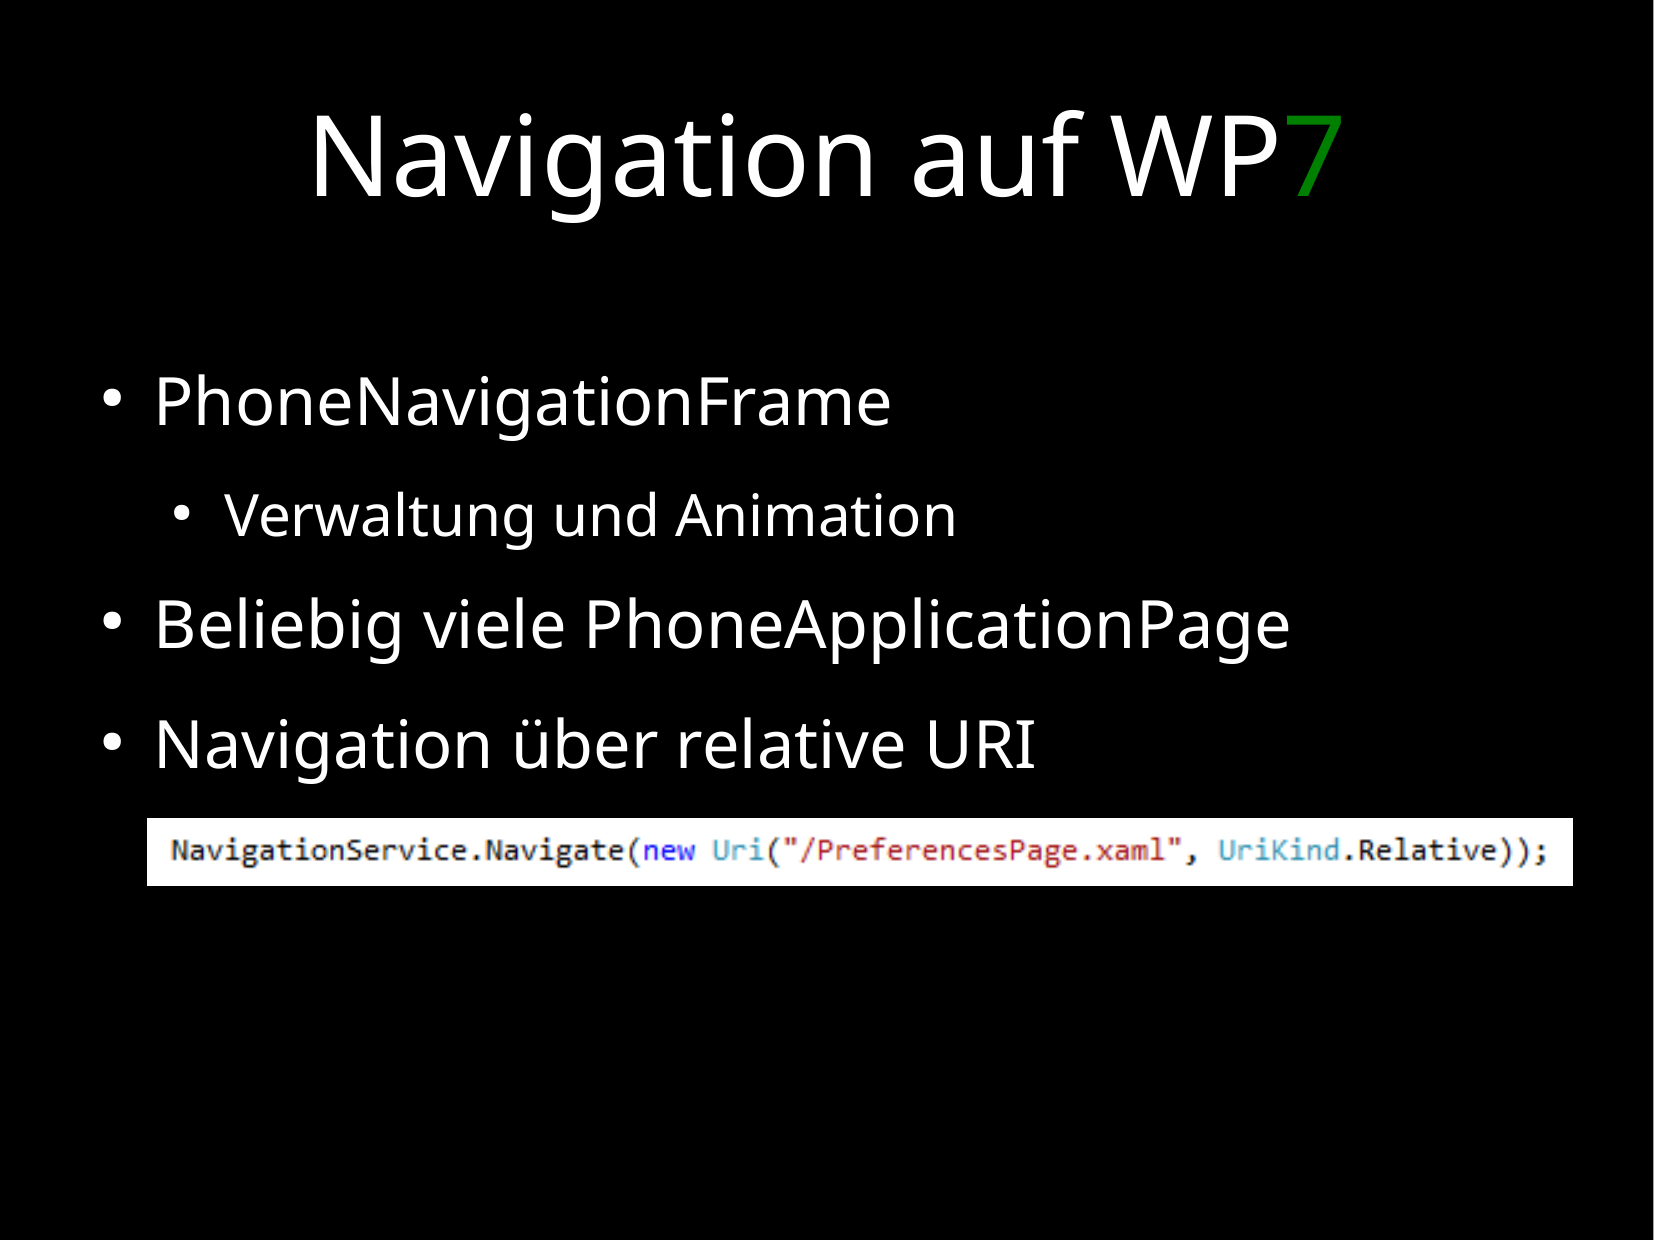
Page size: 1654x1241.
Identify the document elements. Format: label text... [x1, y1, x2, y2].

title Navigation auf WP7 [82, 49, 1571, 257]
picture [147, 818, 1573, 886]
list PhoneNavigationFrame Verwaltung und Animation Beliebig viele PhoneApplicationPage Navigation über relative URI [82, 354, 1571, 1109]
